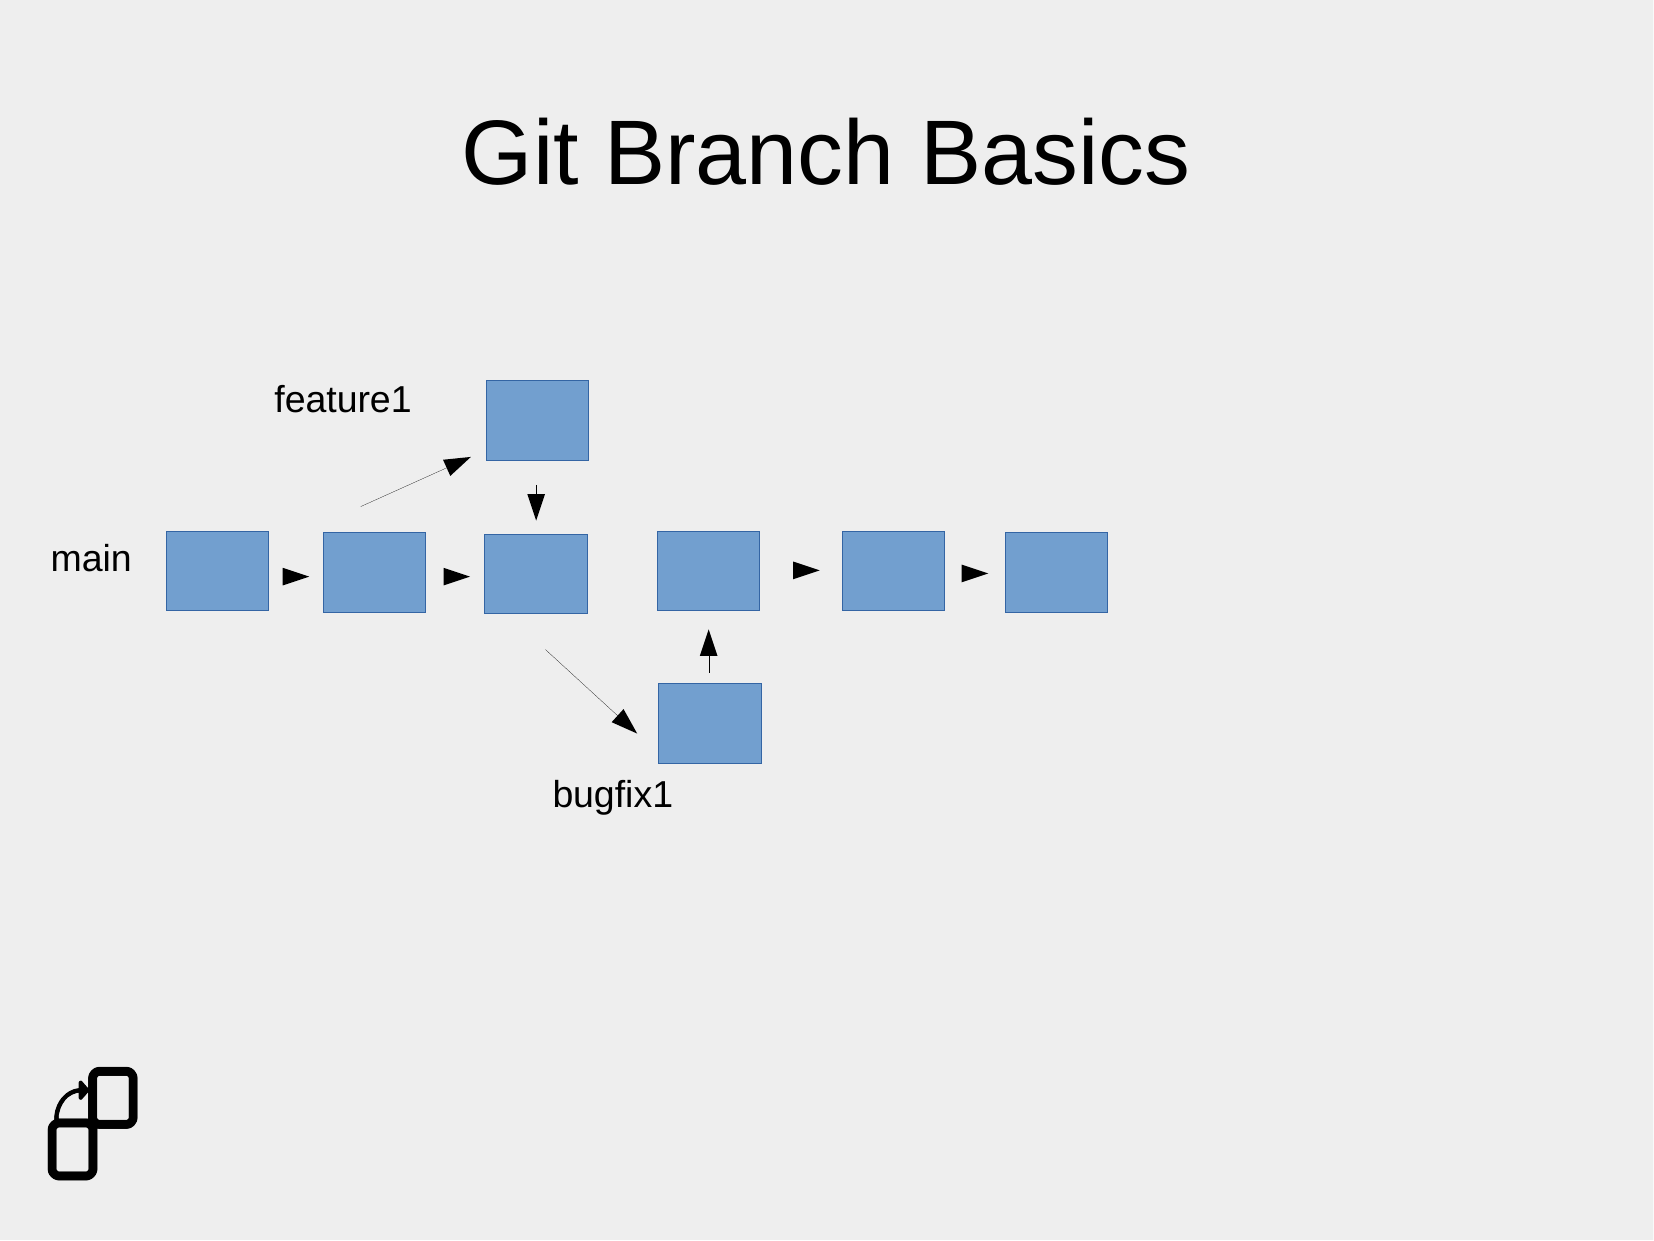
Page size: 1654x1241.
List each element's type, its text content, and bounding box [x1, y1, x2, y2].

text_box [1005, 532, 1108, 613]
title Git Branch Basics [82, 49, 1571, 257]
text_box [323, 532, 426, 613]
text_box feature1 [259, 371, 470, 471]
text_box [842, 531, 945, 611]
text_box [167, 531, 269, 611]
text_box [486, 380, 589, 461]
text_box [484, 534, 588, 614]
text_box [658, 683, 762, 764]
text_box main [35, 529, 167, 629]
picture [30, 1062, 153, 1186]
text_box bugfix1 [537, 766, 807, 823]
text_box [657, 531, 760, 611]
